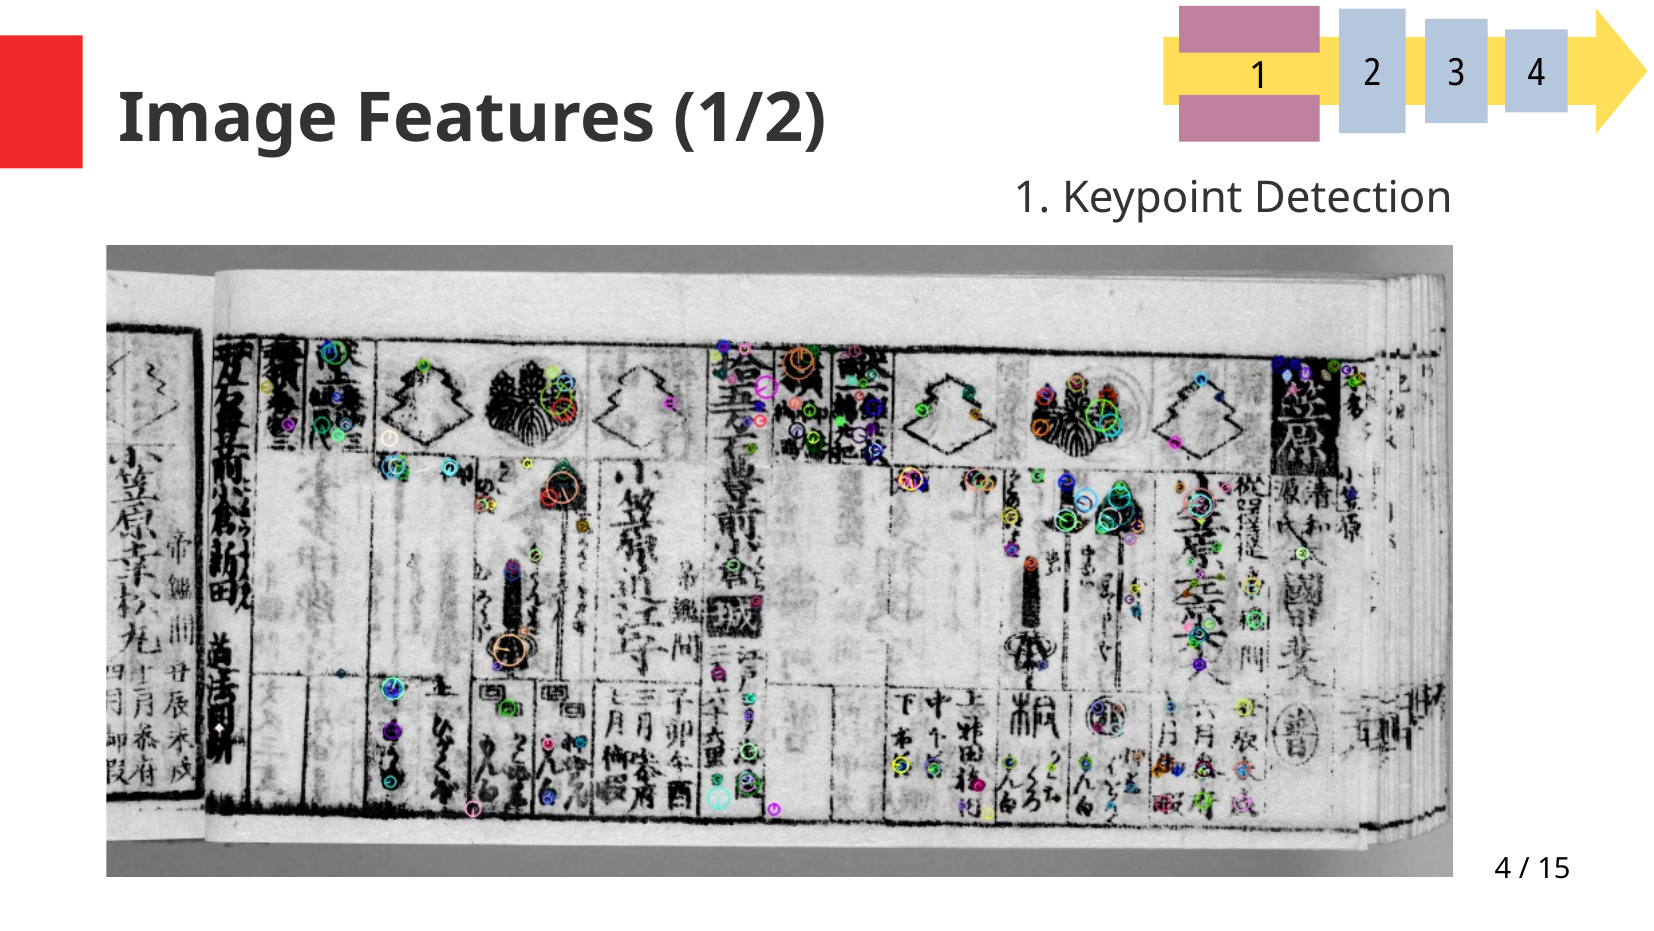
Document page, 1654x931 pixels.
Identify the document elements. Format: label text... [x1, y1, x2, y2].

text_box 2 [1339, 8, 1406, 134]
list 1. Keypoint Detection [35, 165, 1453, 705]
text_box 3 [1425, 18, 1488, 123]
text_box [1406, 36, 1425, 105]
text_box [1488, 36, 1505, 105]
text_box 4 [1505, 29, 1568, 113]
text_box 1 [1234, 41, 1282, 108]
picture [106, 245, 1453, 877]
text_box [1568, 8, 1648, 134]
text_box [1163, 5, 1339, 142]
title Image Features (1/2) [118, 37, 1571, 193]
